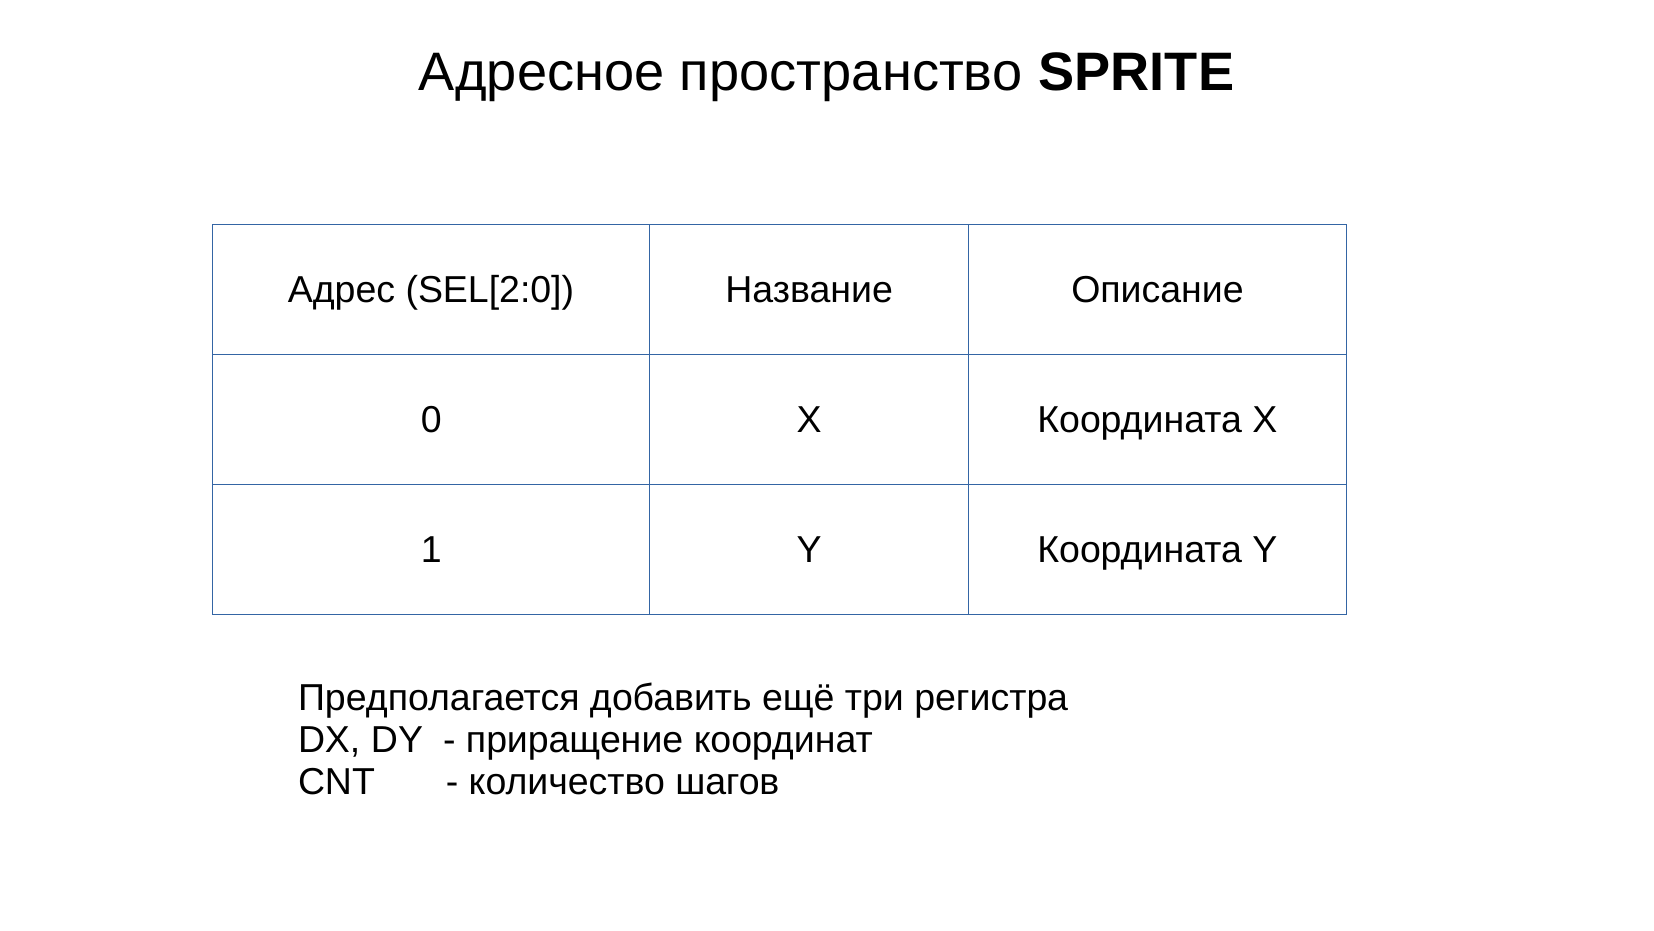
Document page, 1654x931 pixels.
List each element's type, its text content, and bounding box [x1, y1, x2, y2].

text_box Координата X [969, 354, 1347, 484]
text_box 0 [212, 354, 650, 484]
text_box 1 [212, 484, 650, 615]
text_box Предполагается добавить ещё три регистра DX, DY - приращение координат CNT - количество шагов [283, 669, 1406, 847]
title Адресное пространство SPRITE [82, 37, 1571, 107]
text_box Адрес (SEL[2:0]) [212, 224, 650, 354]
text_box Описание [969, 224, 1347, 354]
text_box X [650, 354, 969, 484]
text_box Название [650, 224, 969, 354]
text_box Координата Y [969, 484, 1347, 615]
text_box Y [650, 484, 969, 615]
